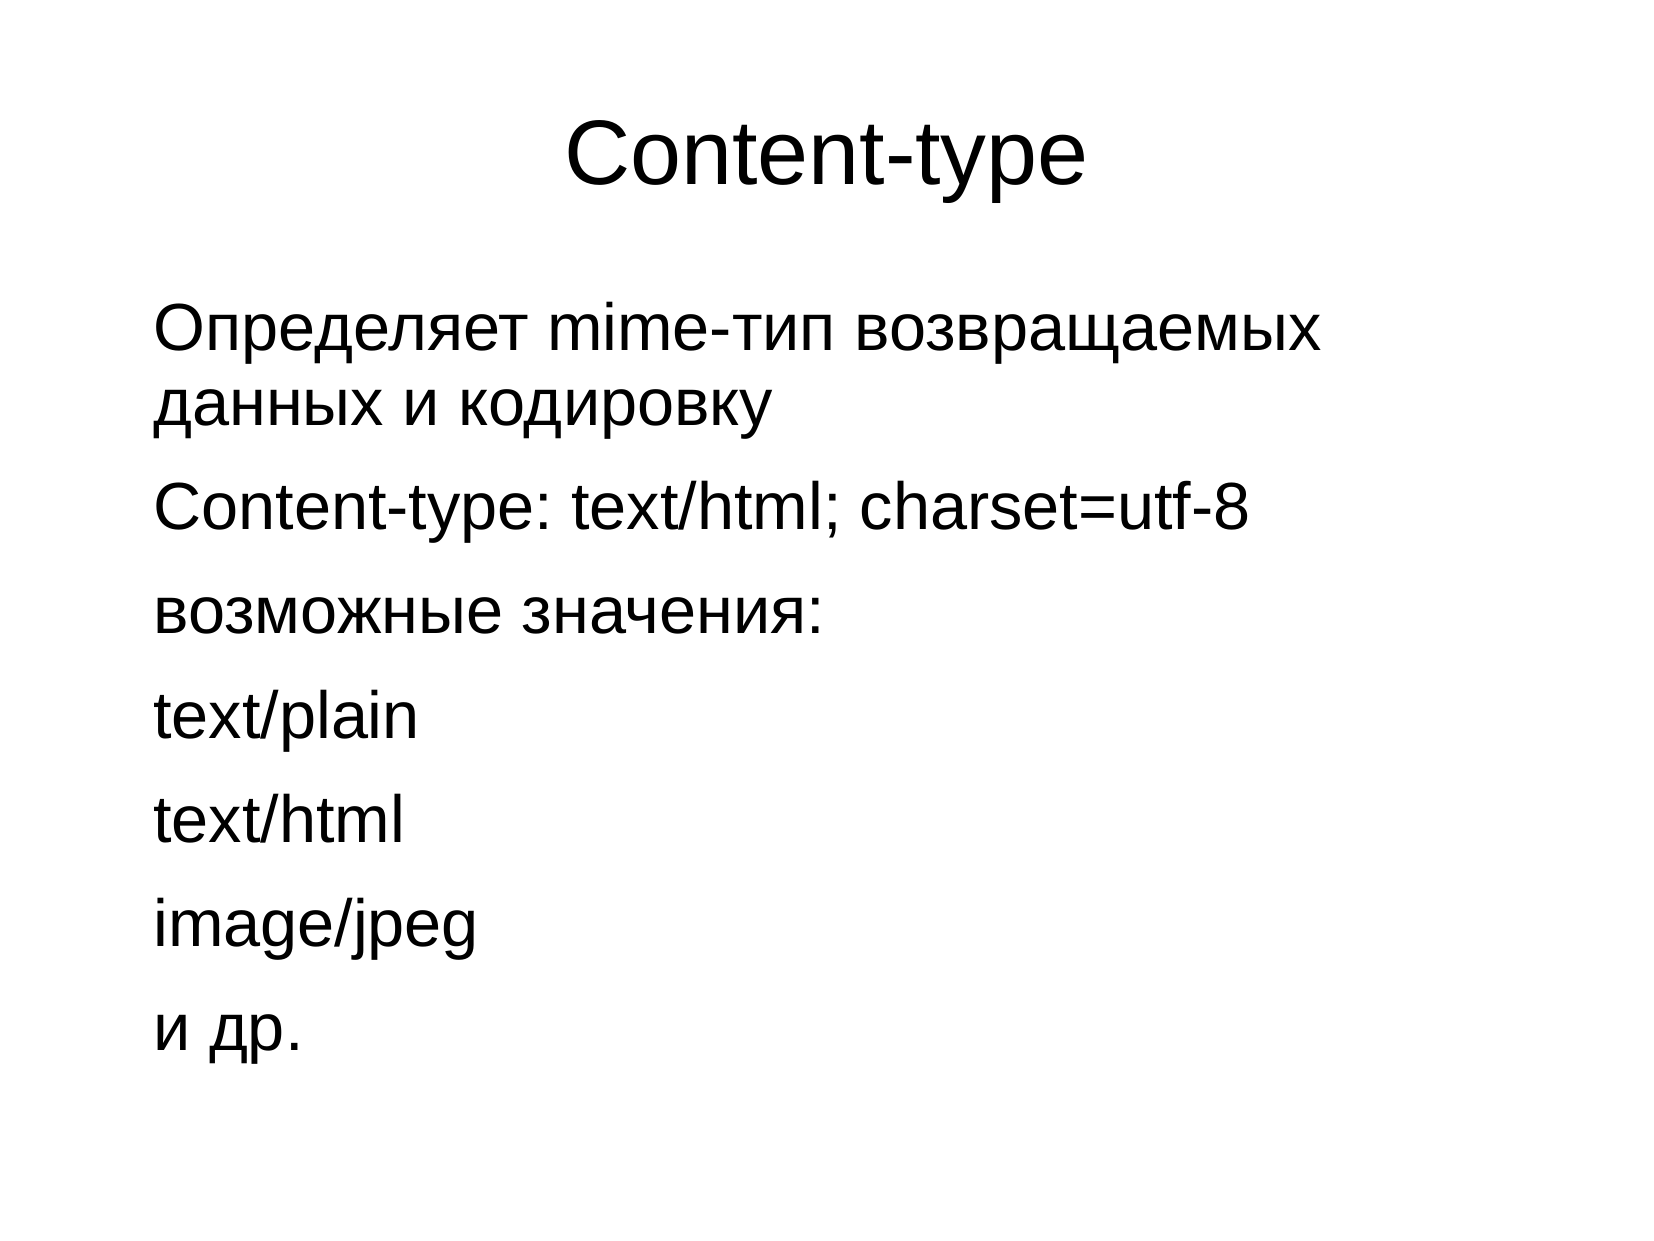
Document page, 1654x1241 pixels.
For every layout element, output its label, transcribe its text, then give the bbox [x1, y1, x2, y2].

list Определяет mime-тип возвращаемых данных и кодировку Content-type: text/html; charset=utf-8 возможные значения: text/plain text/html image/jpeg и др. [82, 290, 1571, 1109]
title Content-type [82, 49, 1571, 257]
